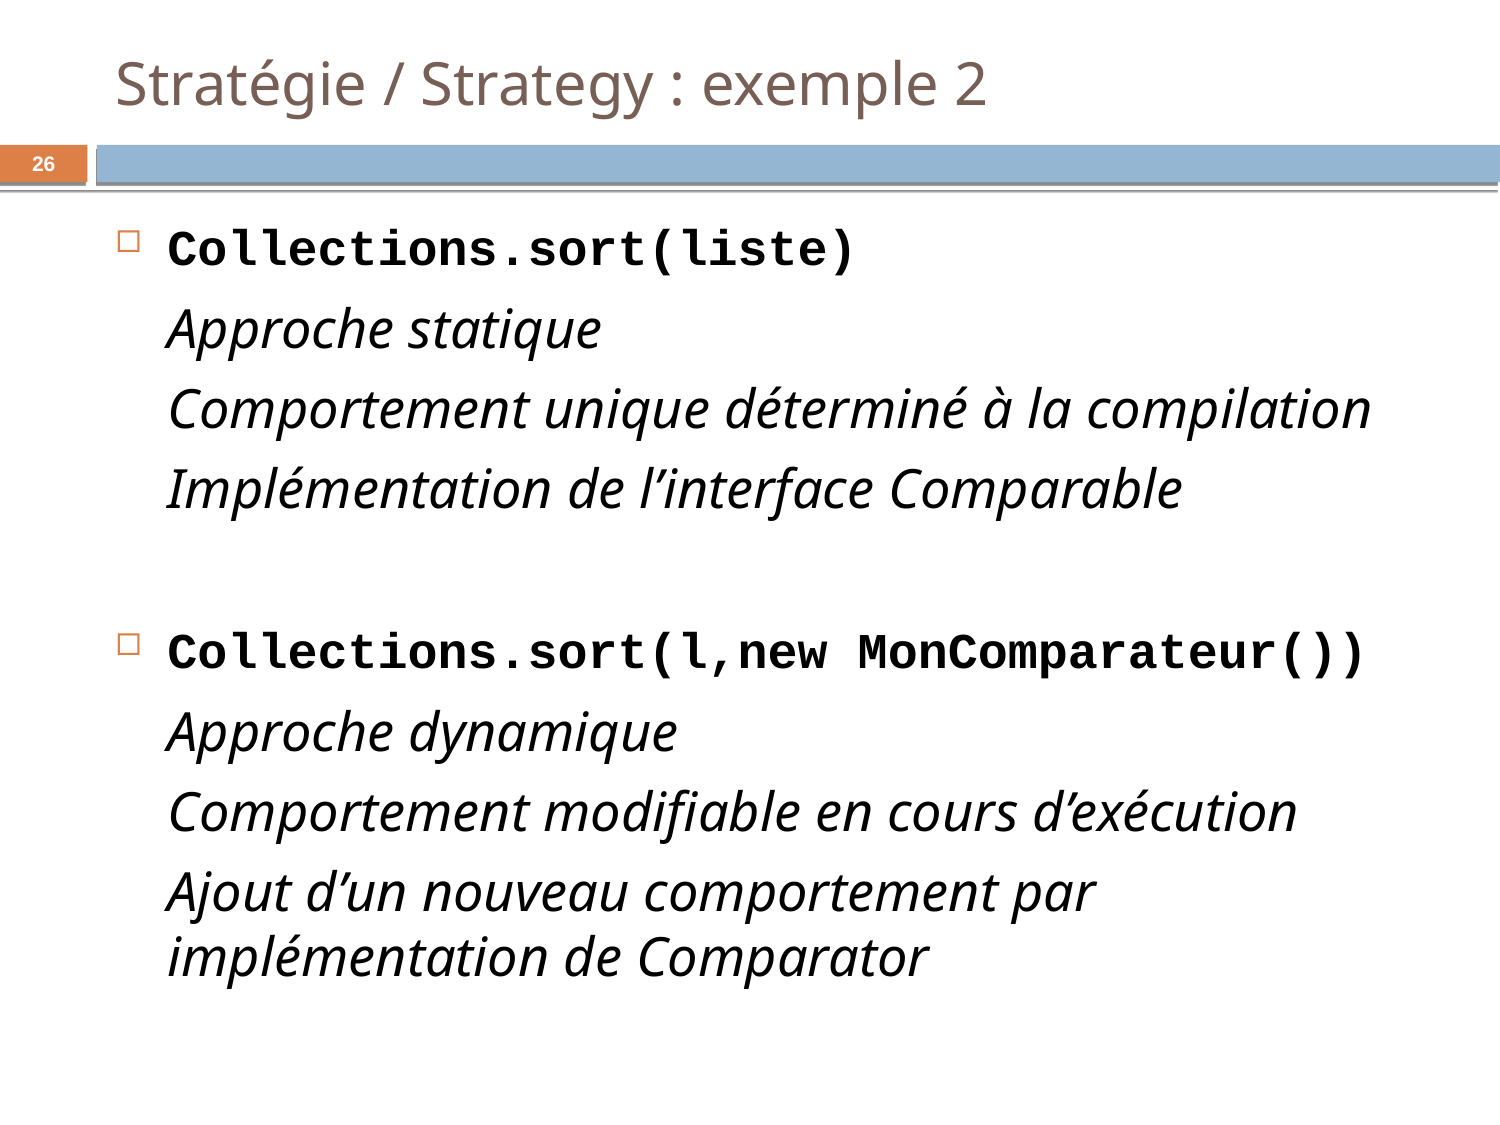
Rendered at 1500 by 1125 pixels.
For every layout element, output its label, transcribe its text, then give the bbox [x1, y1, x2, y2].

title Stratégie / Strategy : exemple 2 [100, 37, 1438, 126]
slide_number <numéro> [0, 143, 88, 184]
list Collections.sort(liste) Approche statique Comportement unique déterminé à la compilation Implémentation de l’interface Comparable Collections.sort(l,new MonComparateur()) Approche dynamique Comportement modifiable en cours d’exécution Ajout d’un nouveau comportement par implémentation de Comparator [100, 208, 1410, 1106]
